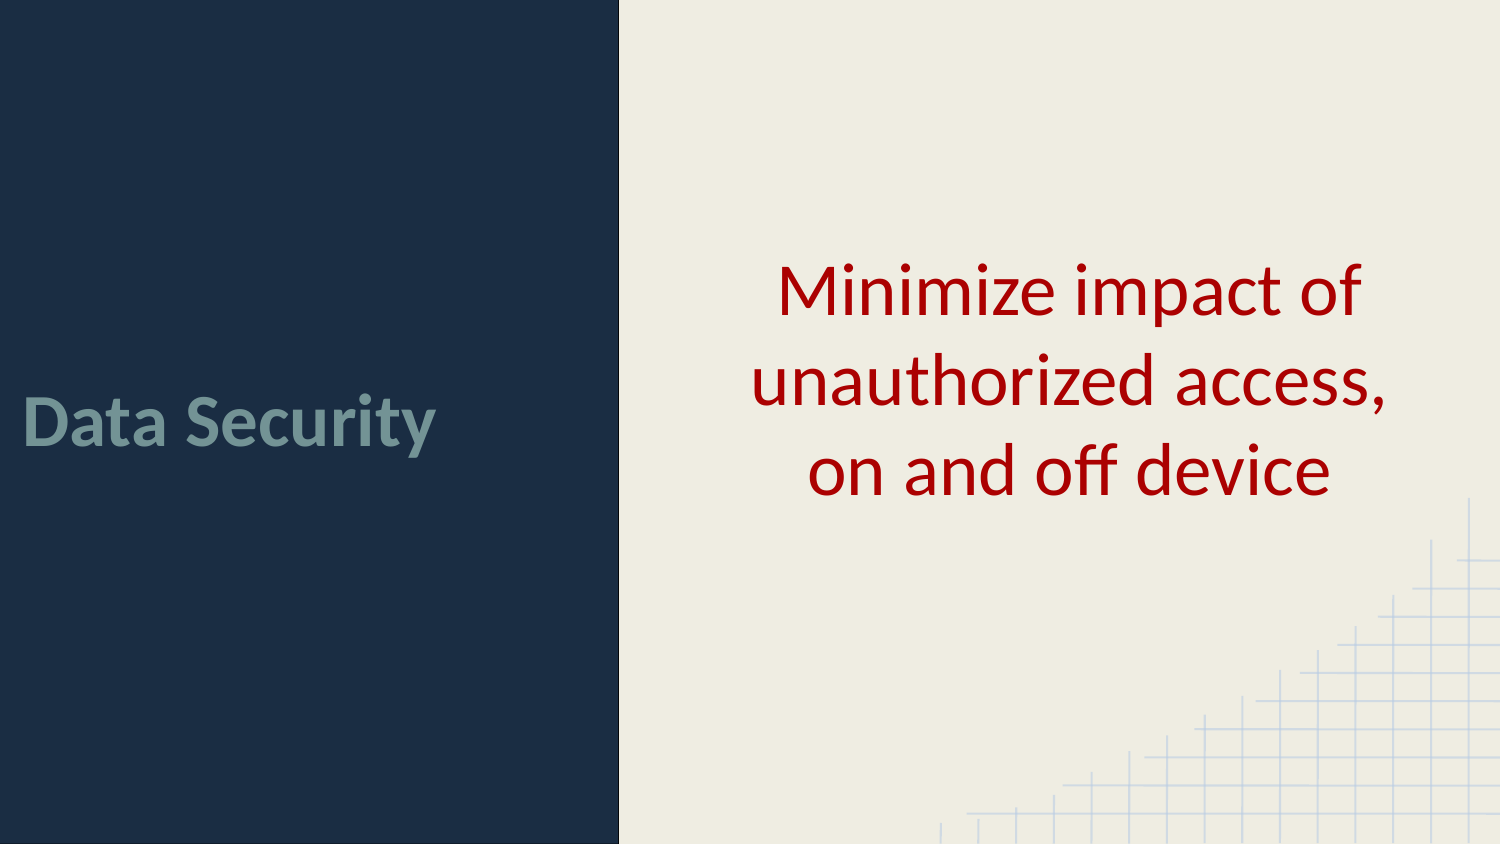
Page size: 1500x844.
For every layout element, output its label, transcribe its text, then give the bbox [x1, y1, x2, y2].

list Data Security [0, 0, 619, 844]
text_box Minimize impact of unauthorized access, on and off device [733, 234, 1406, 610]
